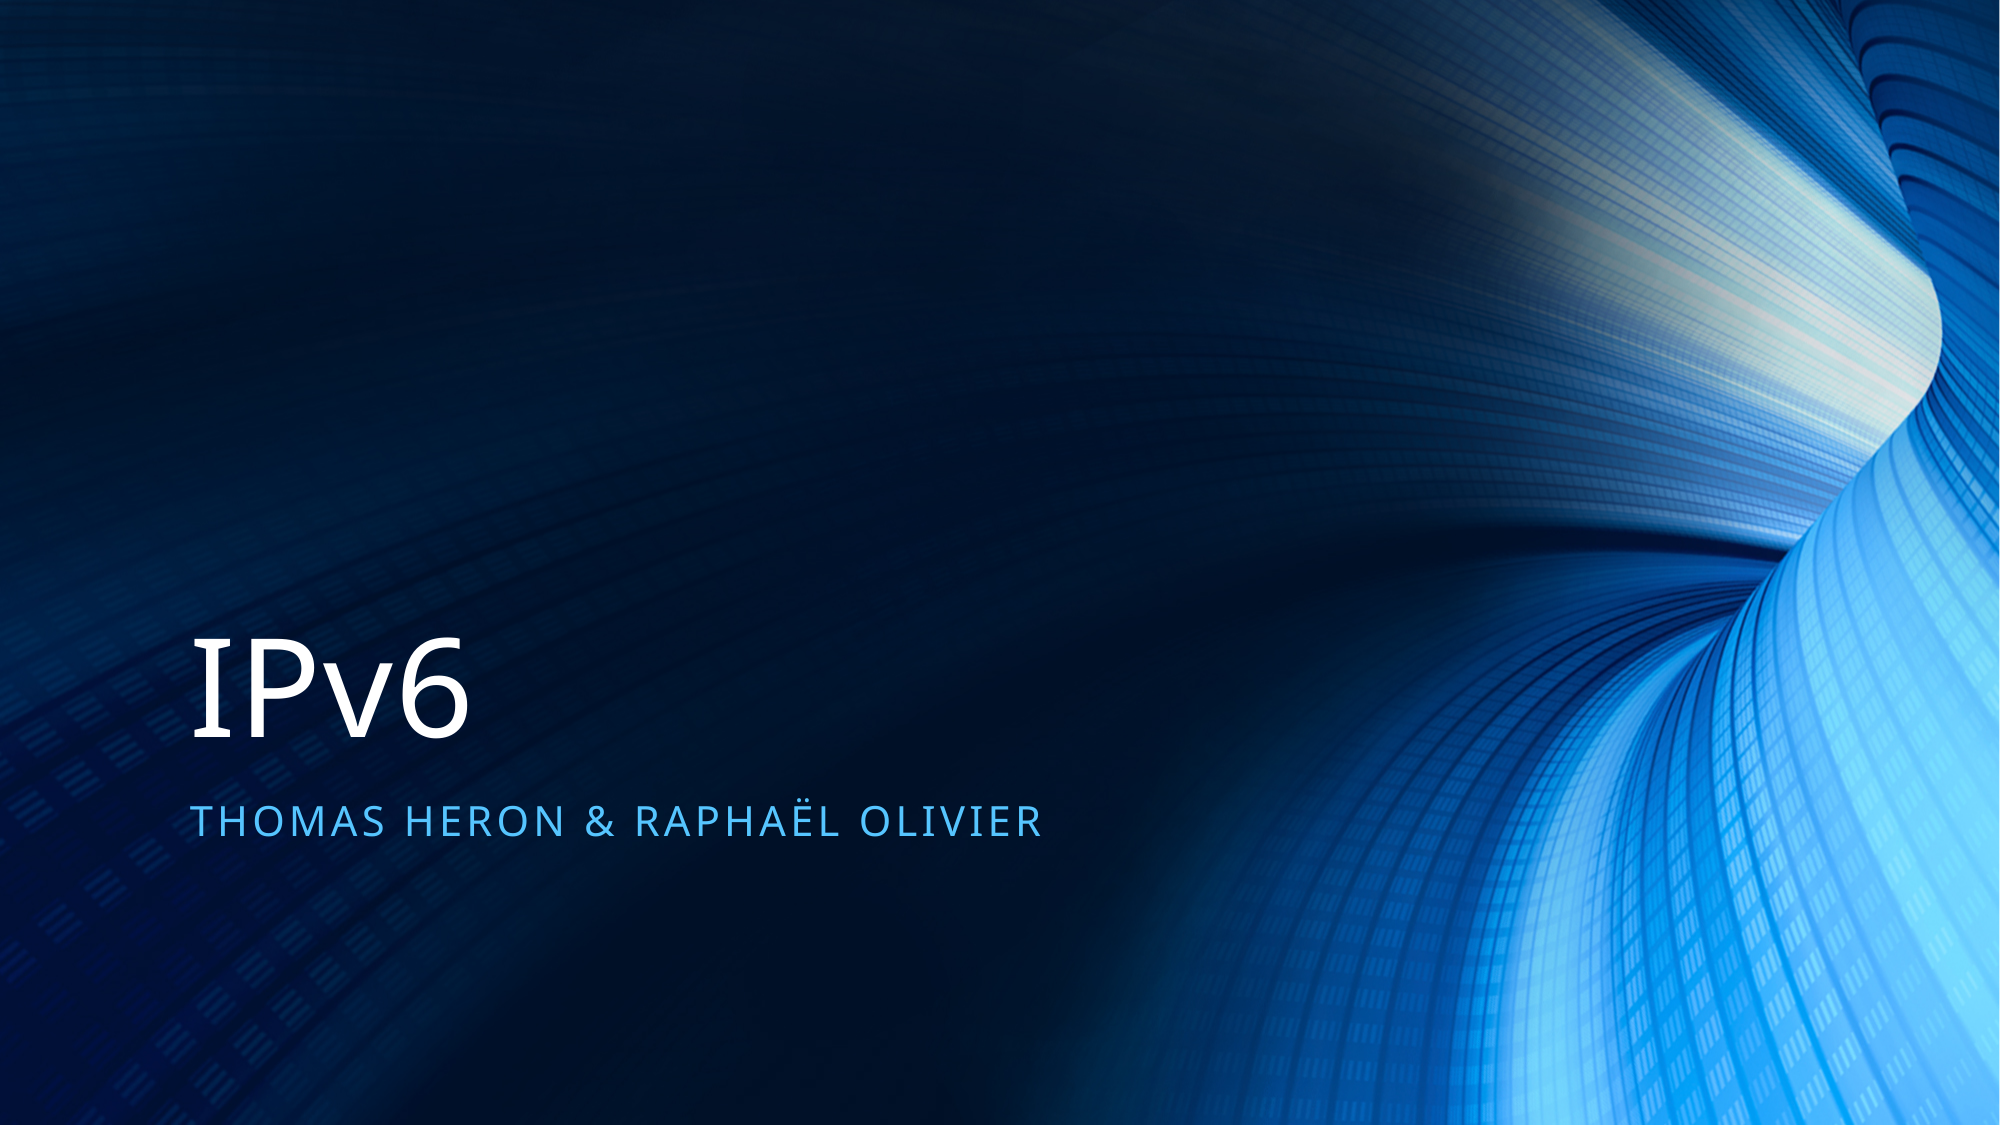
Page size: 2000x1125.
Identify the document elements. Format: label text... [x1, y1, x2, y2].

subtitle Thomas heron & raphaël olivier [174, 787, 1525, 988]
title IPv6 [174, 299, 1525, 775]
